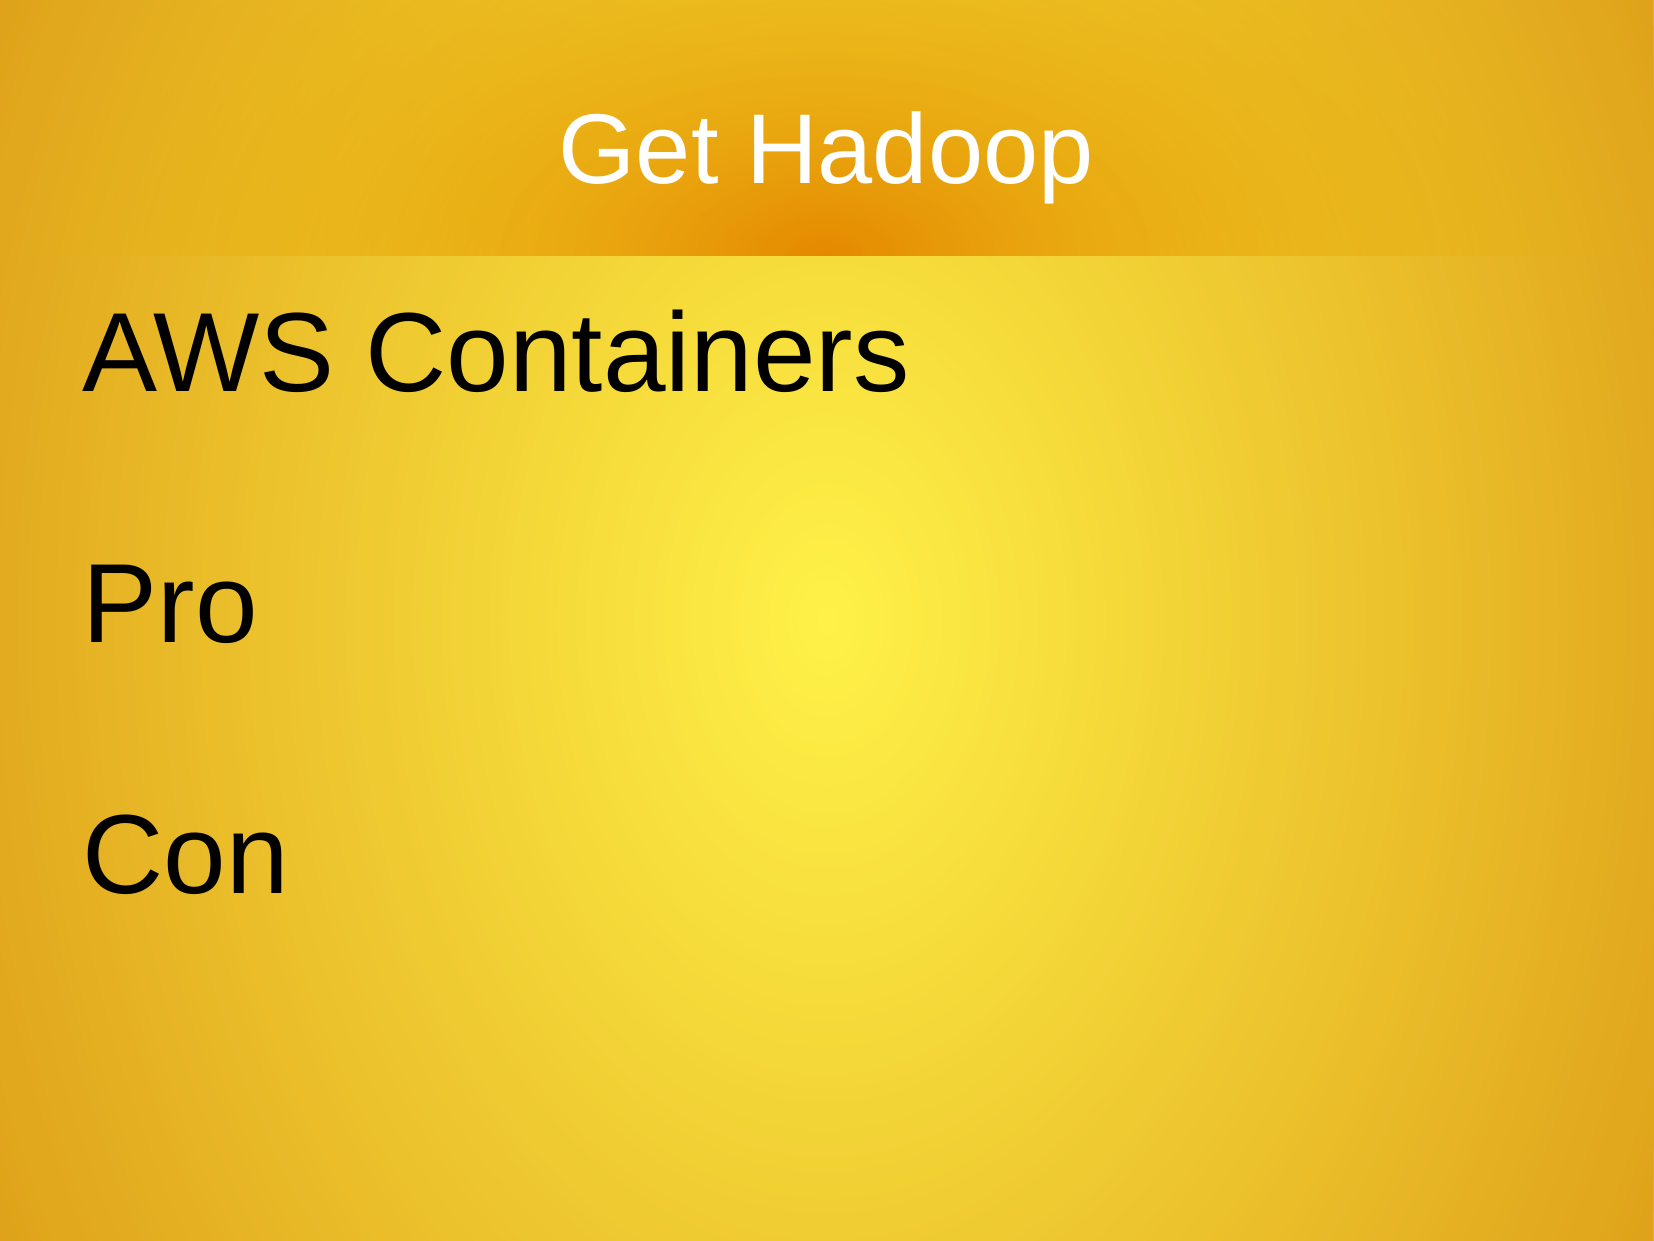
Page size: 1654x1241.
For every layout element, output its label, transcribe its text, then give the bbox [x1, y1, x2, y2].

title Get Hadoop [82, 47, 1571, 252]
subtitle AWS Containers Pro Con [82, 290, 1571, 1010]
